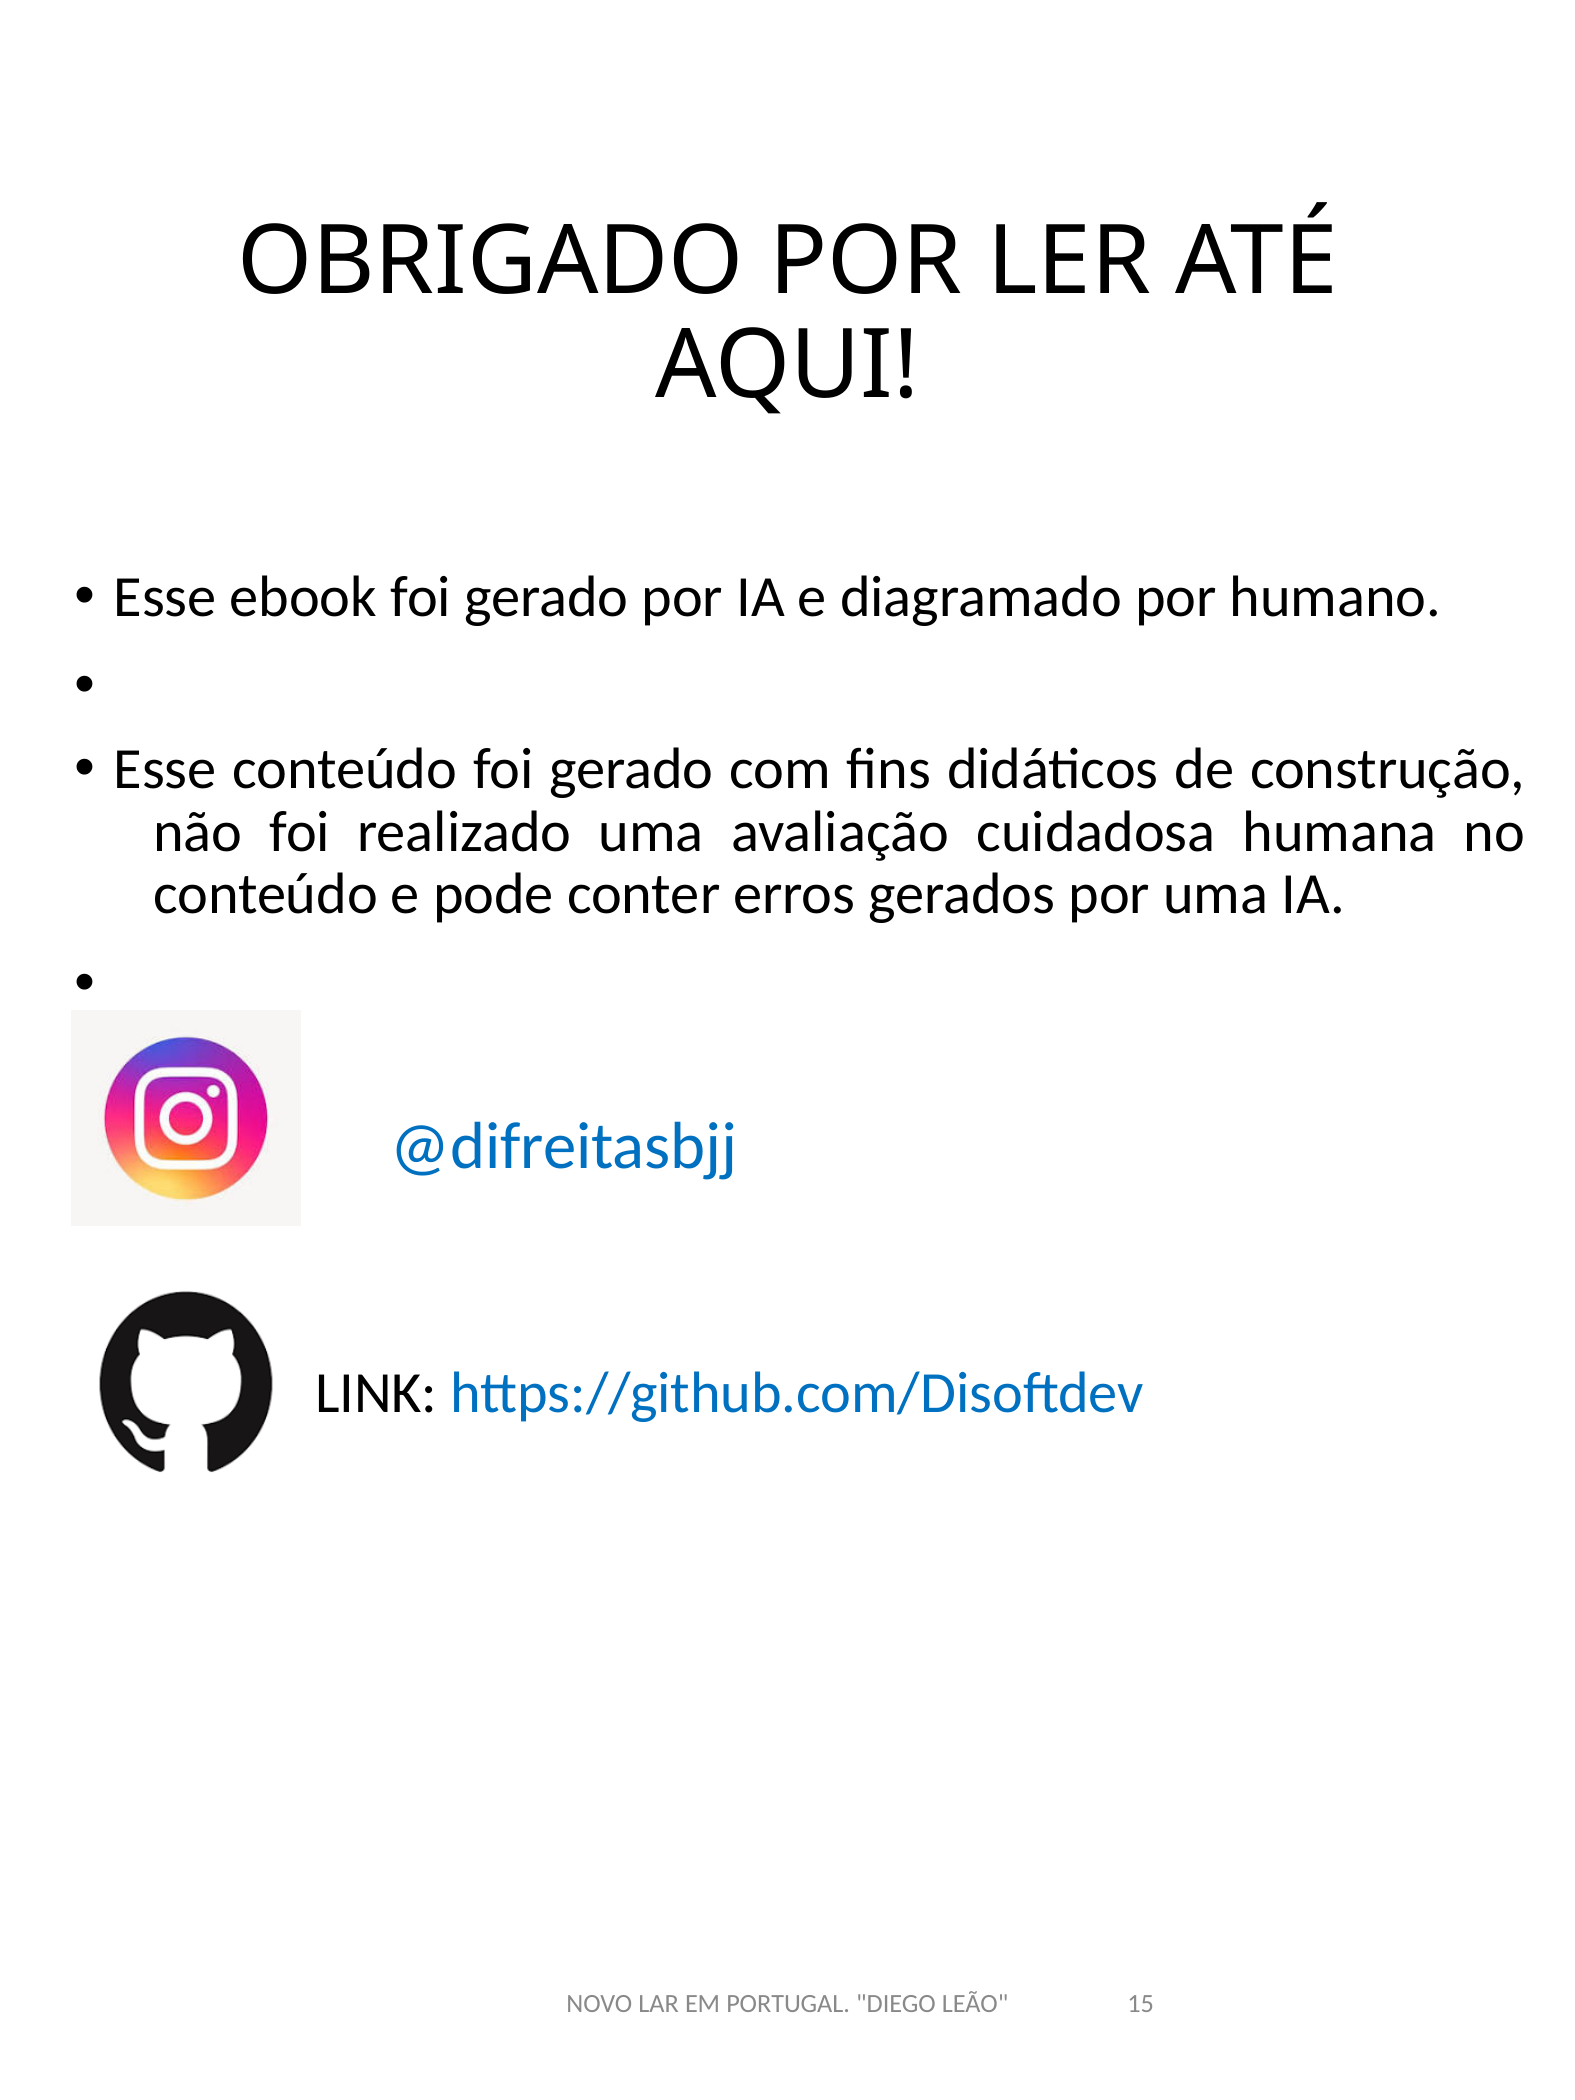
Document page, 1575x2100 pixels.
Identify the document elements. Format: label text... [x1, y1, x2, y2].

text_box LINK: https://github.com/Disoftdev [300, 1346, 1432, 1433]
title OBRIGADO POR LER ATÉ AQUI! [108, 111, 1467, 518]
text_box NOVO LAR EM PORTUGAL. "DIEGO LEÃO" [521, 1946, 1054, 2059]
text_box [1112, 1946, 1467, 2059]
list Esse ebook foi gerado por IA e diagramado por humano. Esse conteúdo foi gerado com fins didáticos de construção, não foi realizado uma avaliação cuidadosa humana no conteúdo e pode conter erros gerados por uma IA. @difreitasbjj [59, 559, 1541, 1267]
picture [71, 1010, 301, 1226]
picture [71, 1266, 301, 1496]
